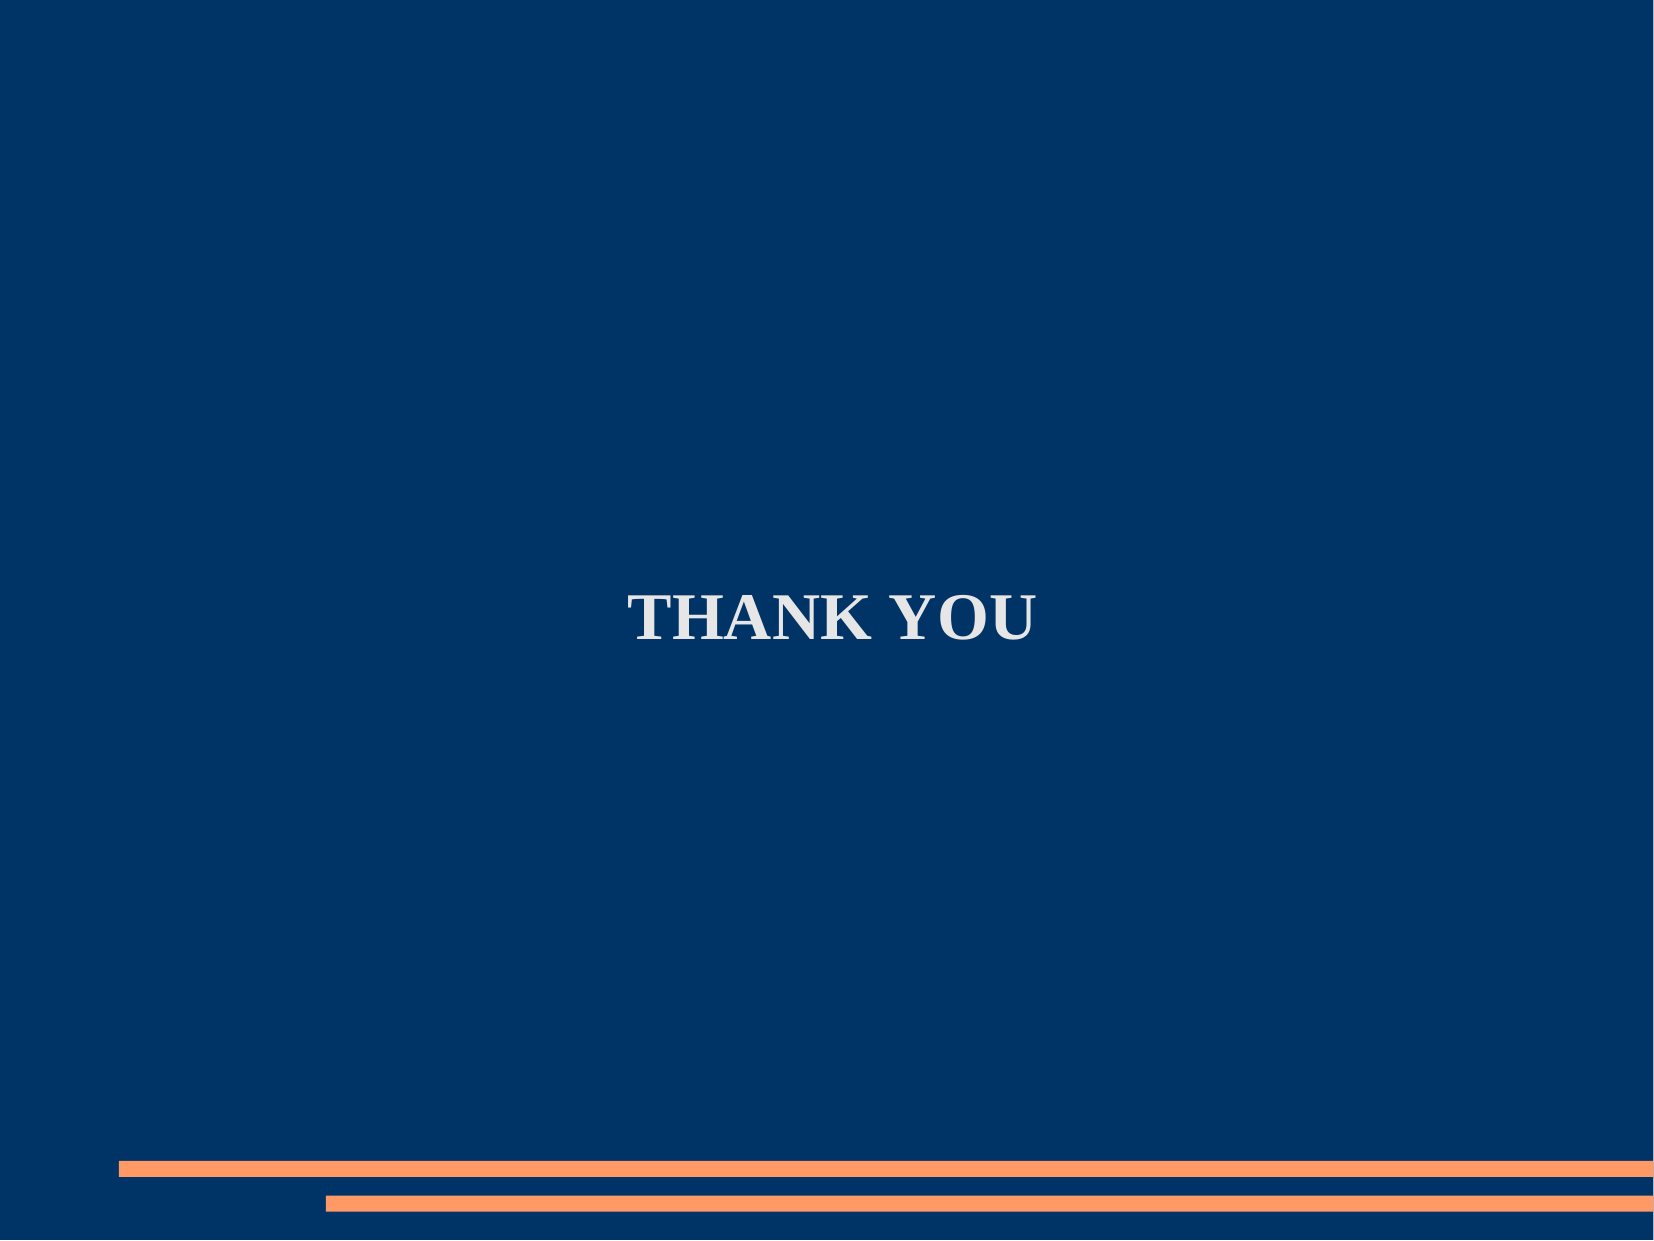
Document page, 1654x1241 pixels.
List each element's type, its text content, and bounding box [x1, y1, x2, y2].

list THANK YOU [121, 322, 1561, 1132]
